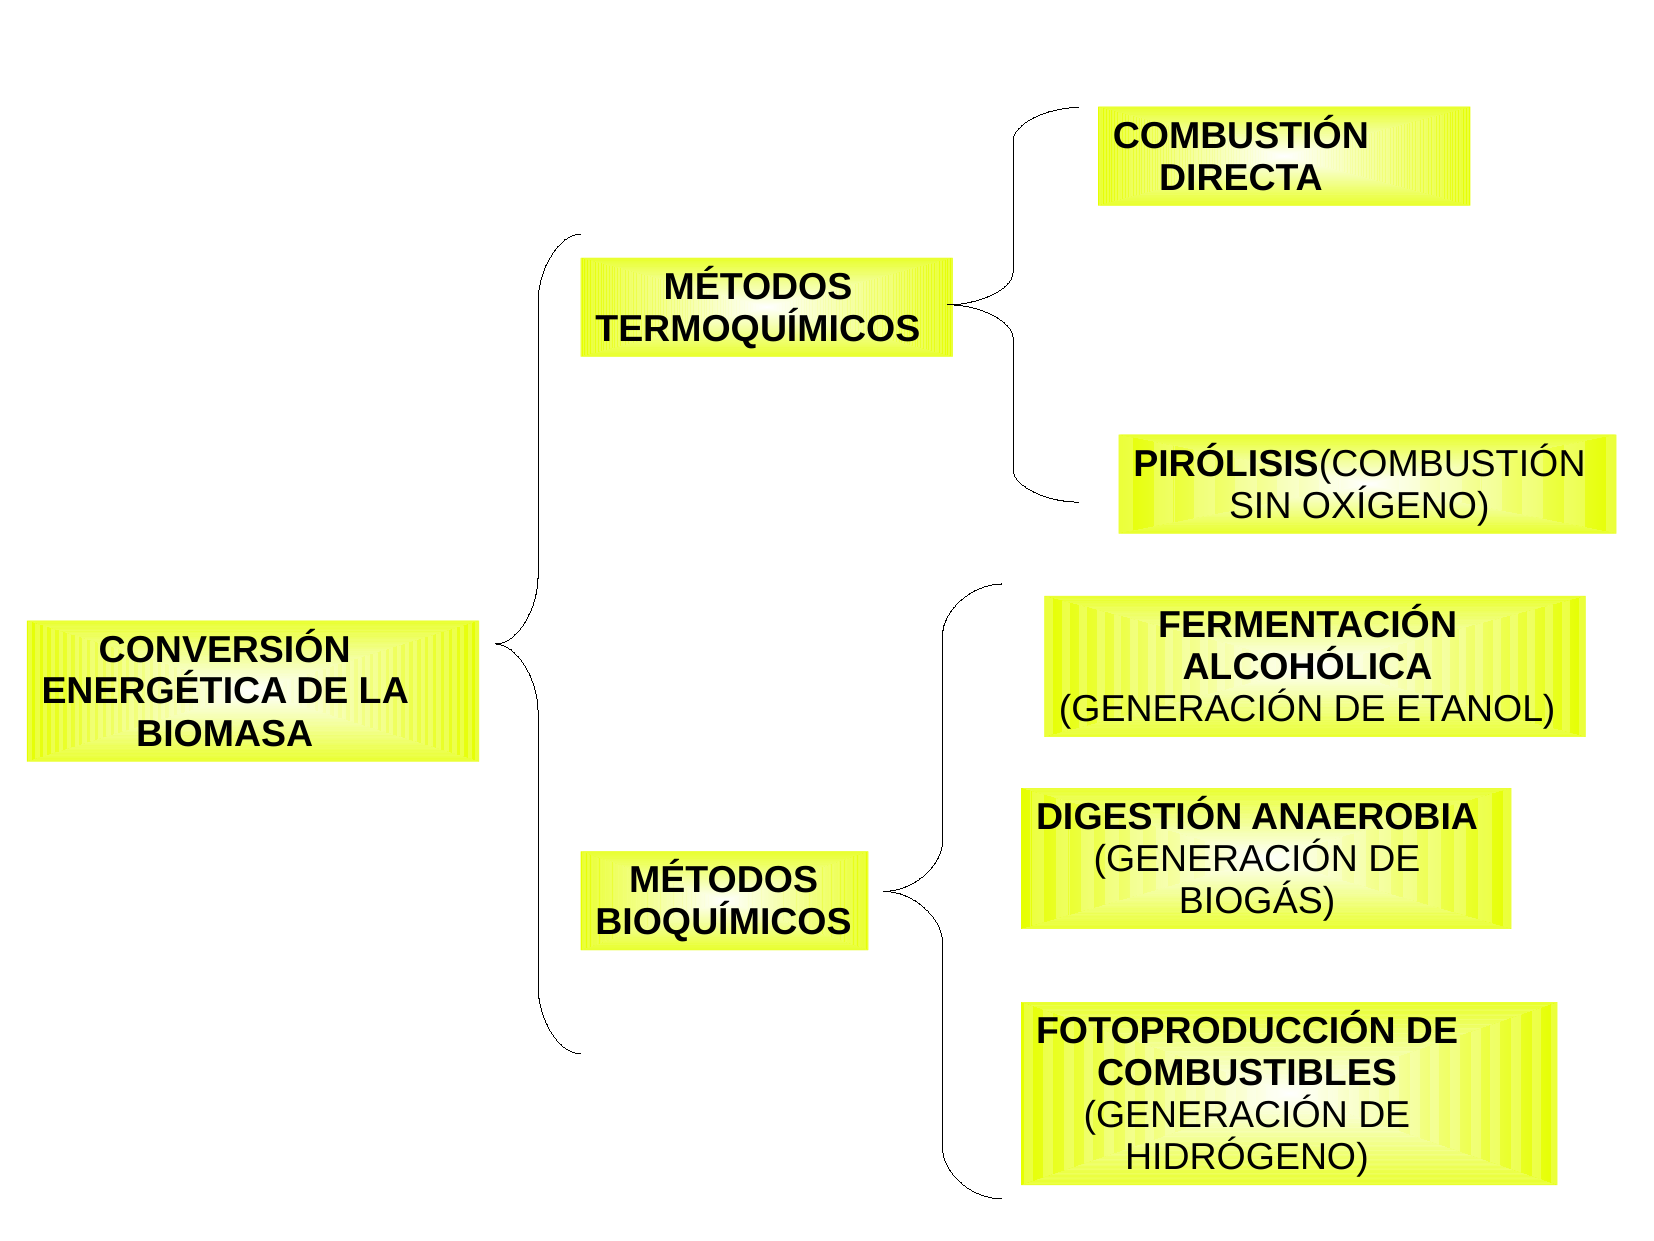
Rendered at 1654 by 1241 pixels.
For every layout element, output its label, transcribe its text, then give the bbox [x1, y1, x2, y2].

text_box MÉTODOS BIOQUÍMICOS [580, 851, 869, 951]
text_box FERMENTACIÓN ALCOHÓLICA (GENERACIÓN DE ETANOL) [1044, 595, 1586, 737]
text_box COMBUSTIÓN DIRECTA [1098, 106, 1471, 206]
text_box FOTOPRODUCCIÓN DE COMBUSTIBLES (GENERACIÓN DE HIDRÓGENO) [1021, 1002, 1558, 1186]
text_box MÉTODOS TERMOQUÍMICOS [580, 257, 953, 357]
text_box DIGESTIÓN ANAEROBIA (GENERACIÓN DE BIOGÁS) [1021, 788, 1512, 929]
text_box CONVERSIÓN ENERGÉTICA DE LA BIOMASA [26, 620, 480, 762]
text_box PIRÓLISIS(COMBUSTIÓN SIN OXÍGENO) [1118, 434, 1617, 534]
